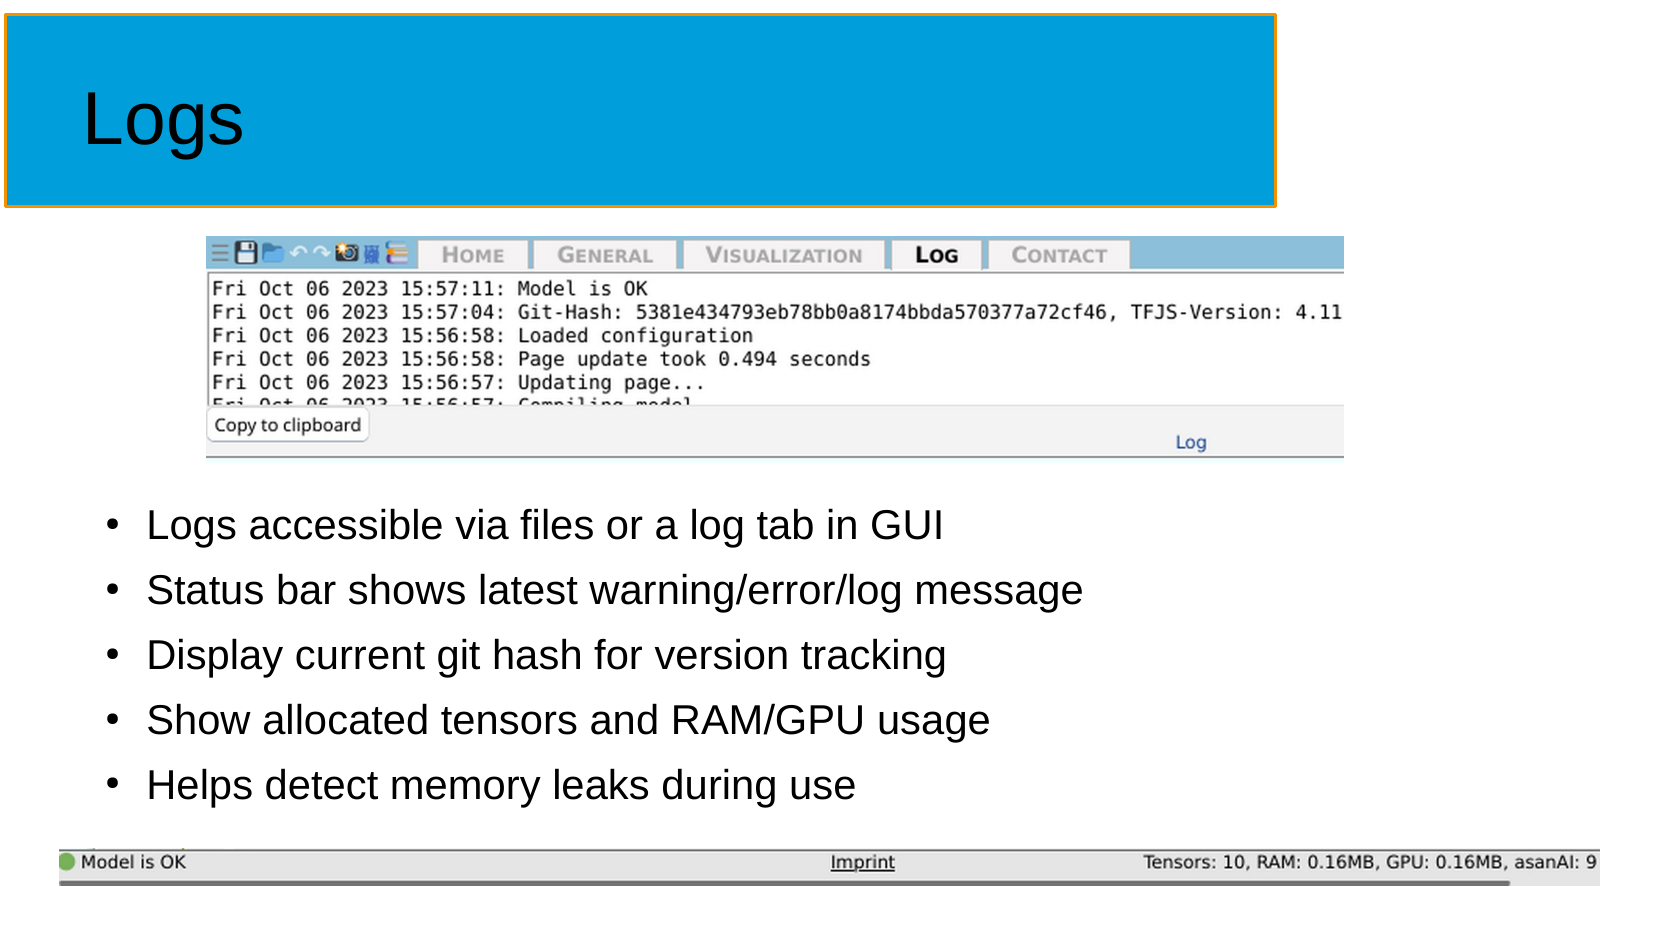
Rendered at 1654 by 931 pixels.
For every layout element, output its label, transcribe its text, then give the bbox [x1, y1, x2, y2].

picture [206, 236, 1344, 463]
picture [59, 848, 1600, 886]
title Logs [82, 44, 1235, 192]
list Logs accessible via files or a log tab in GUI Status bar shows latest warning/error/log message Display current git hash for version tracking Show allocated tensors and RAM/GPU usage Helps detect memory leaks during use [91, 501, 1569, 812]
